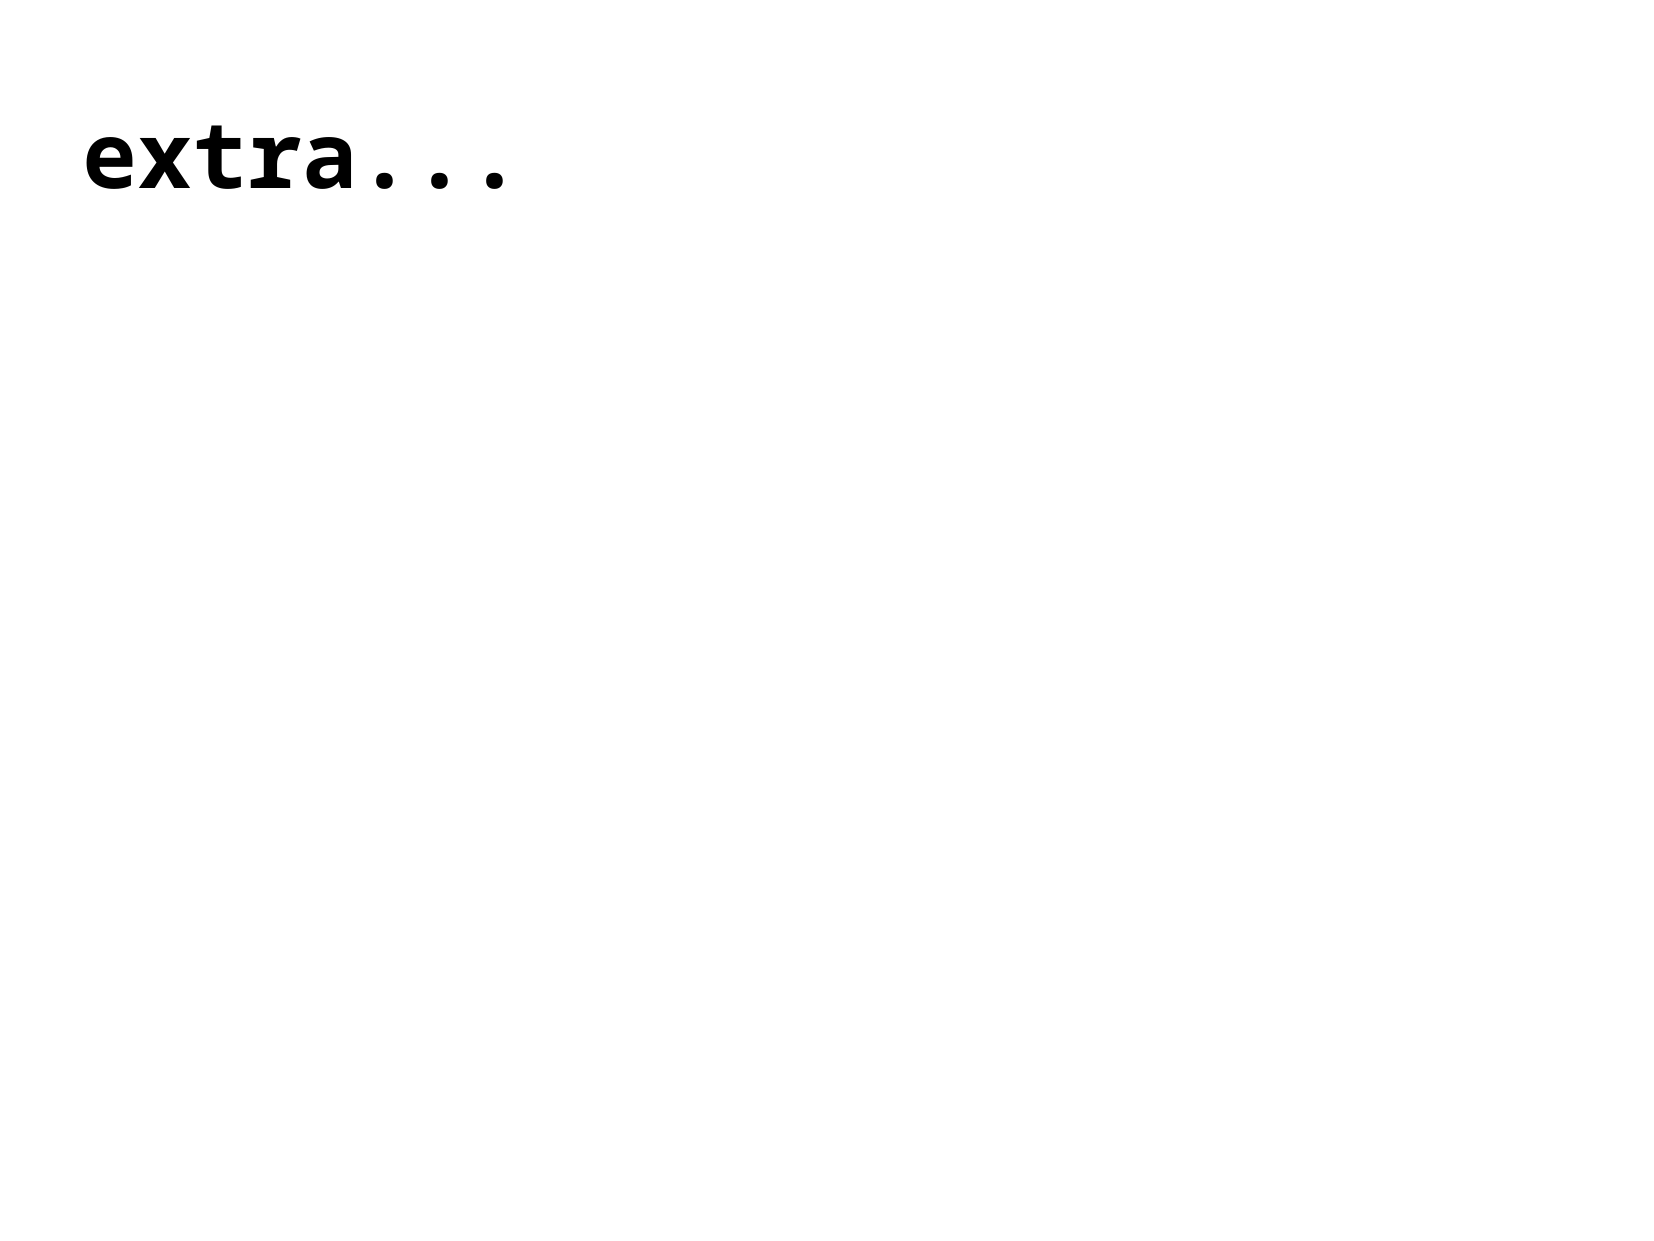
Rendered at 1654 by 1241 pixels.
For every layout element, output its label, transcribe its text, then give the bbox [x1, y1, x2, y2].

title extra... [82, 56, 1571, 250]
